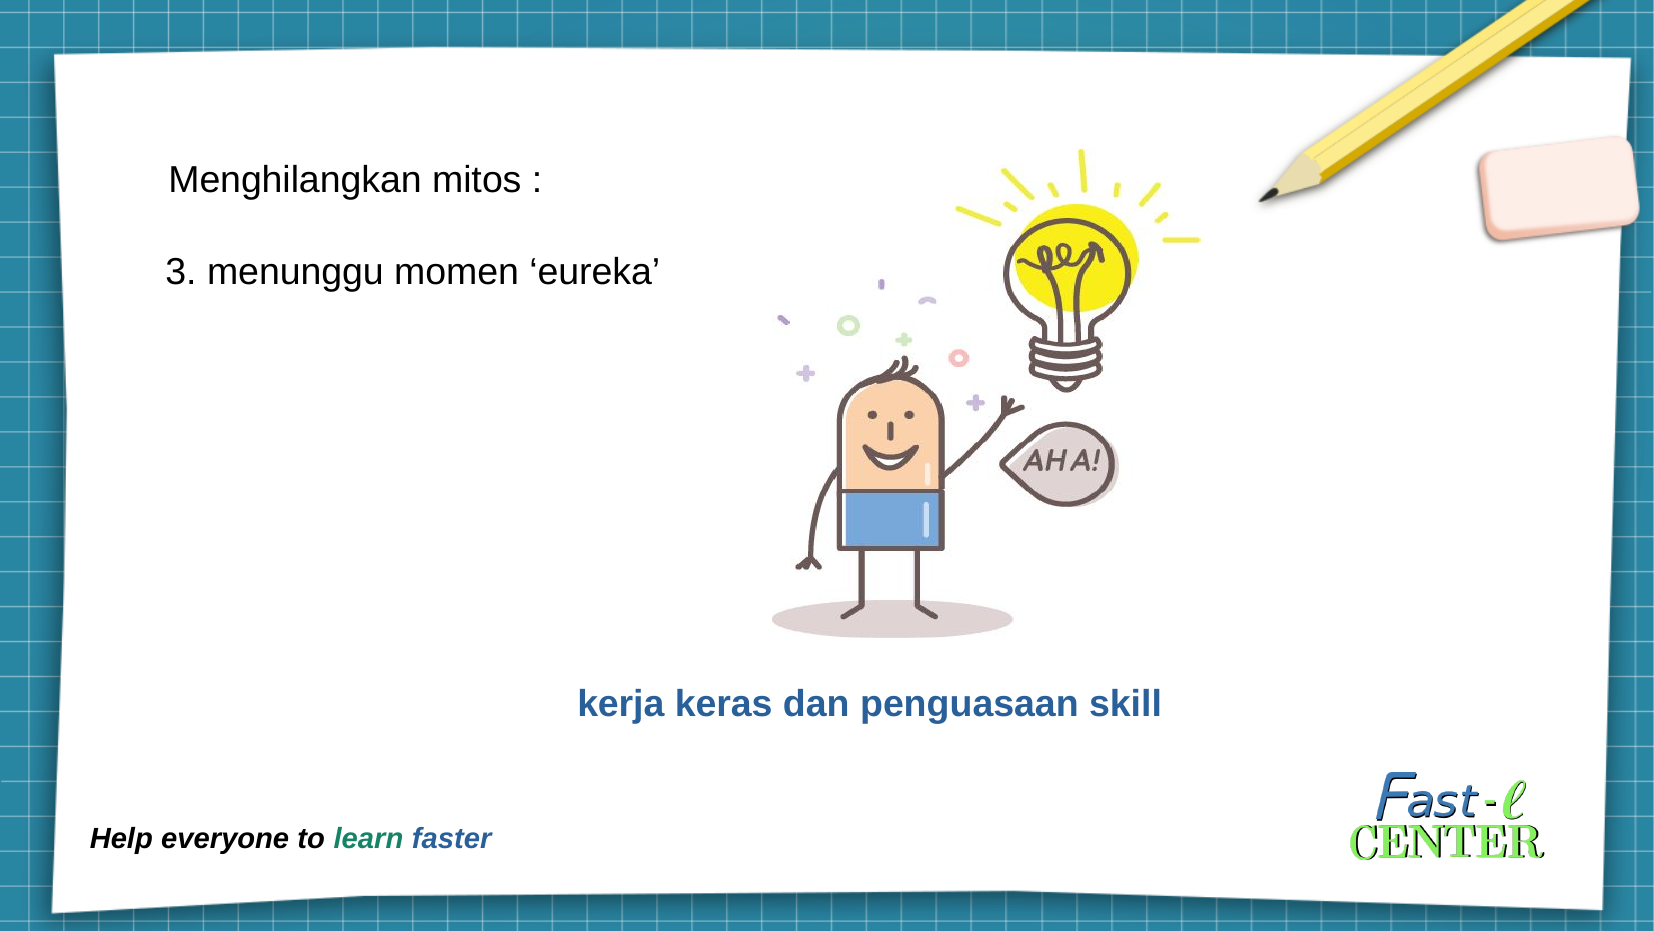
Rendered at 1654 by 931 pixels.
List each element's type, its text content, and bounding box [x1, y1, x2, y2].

text_box Help everyone to learn faster [75, 814, 507, 863]
text_box kerja keras dan penguasaan skill [562, 675, 1178, 732]
picture [0, 0, 1654, 931]
text_box 3. menunggu momen ‘eureka’ [150, 243, 676, 301]
text_box Menghilangkan mitos : [153, 151, 616, 209]
